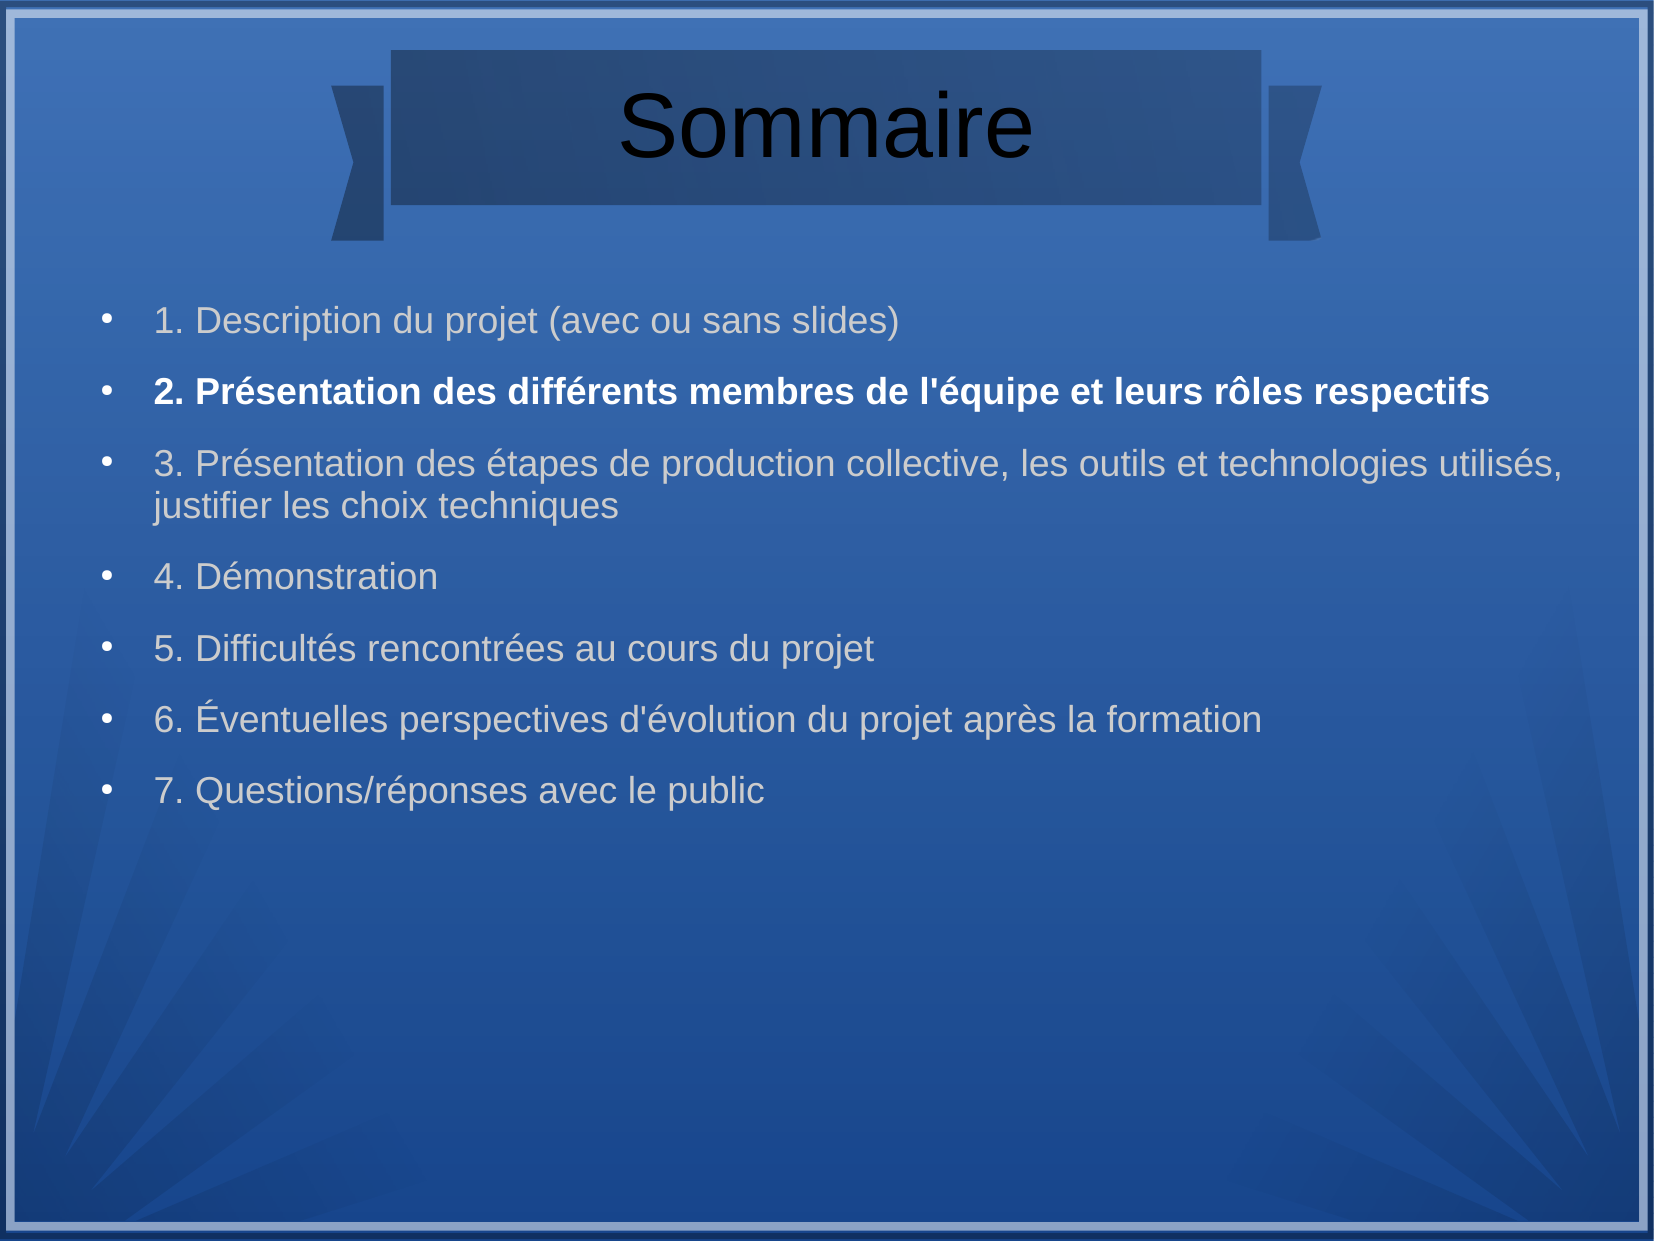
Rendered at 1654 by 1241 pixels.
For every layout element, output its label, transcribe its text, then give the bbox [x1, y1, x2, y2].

title Sommaire [389, 47, 1264, 205]
list 1. Description du projet (avec ou sans slides) 2. Présentation des différents membres de l'équipe et leurs rôles respectifs 3. Présentation des étapes de production collective, les outils et technologies utilisés, justifier les choix techniques 4. Démonstration 5. Difficultés rencontrées au cours du projet 6. Éventuelles perspectives d'évolution du projet après la formation 7. Questions/réponses avec le public [82, 299, 1571, 1241]
